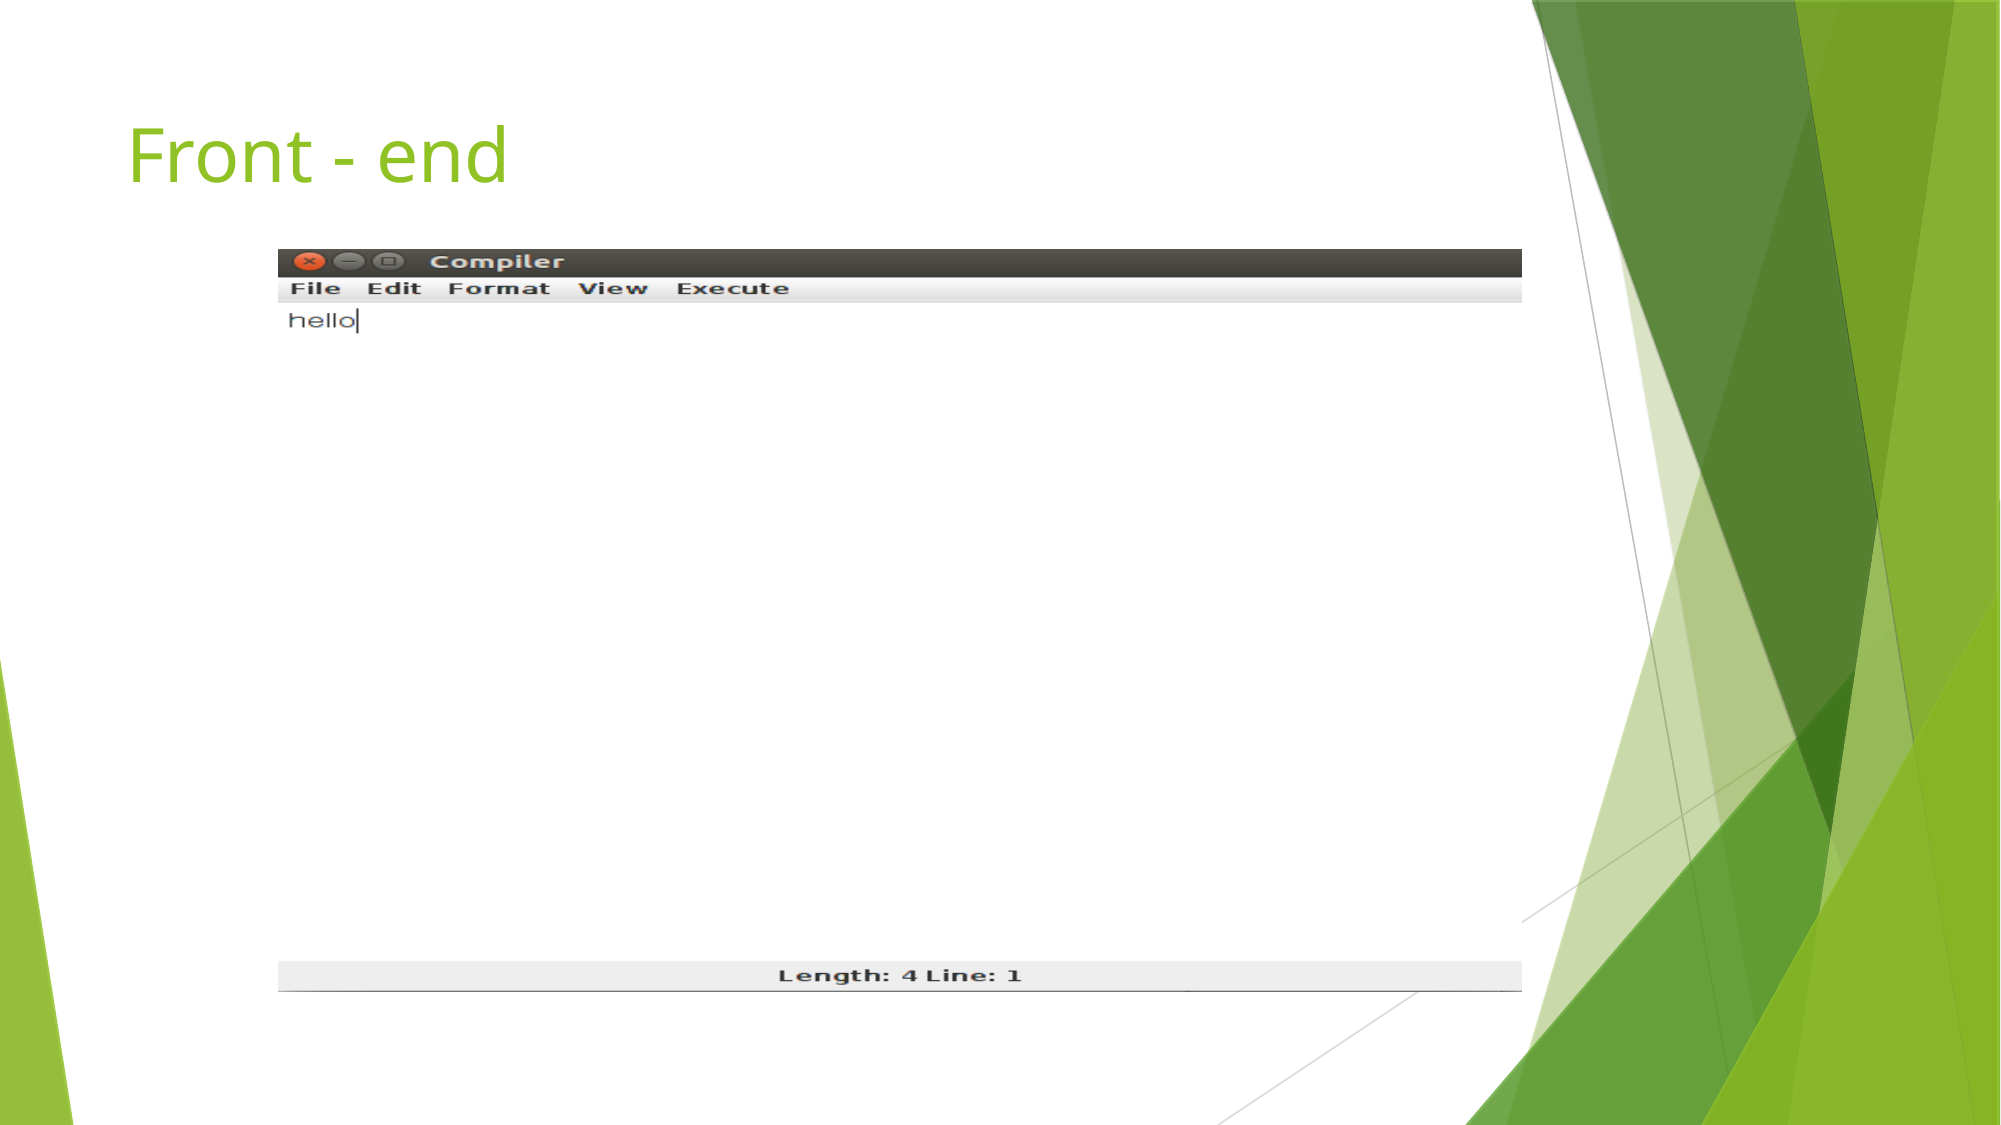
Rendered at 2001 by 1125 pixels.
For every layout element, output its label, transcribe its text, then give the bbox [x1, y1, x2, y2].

title Front - end [111, 99, 1522, 317]
picture [278, 249, 1522, 992]
